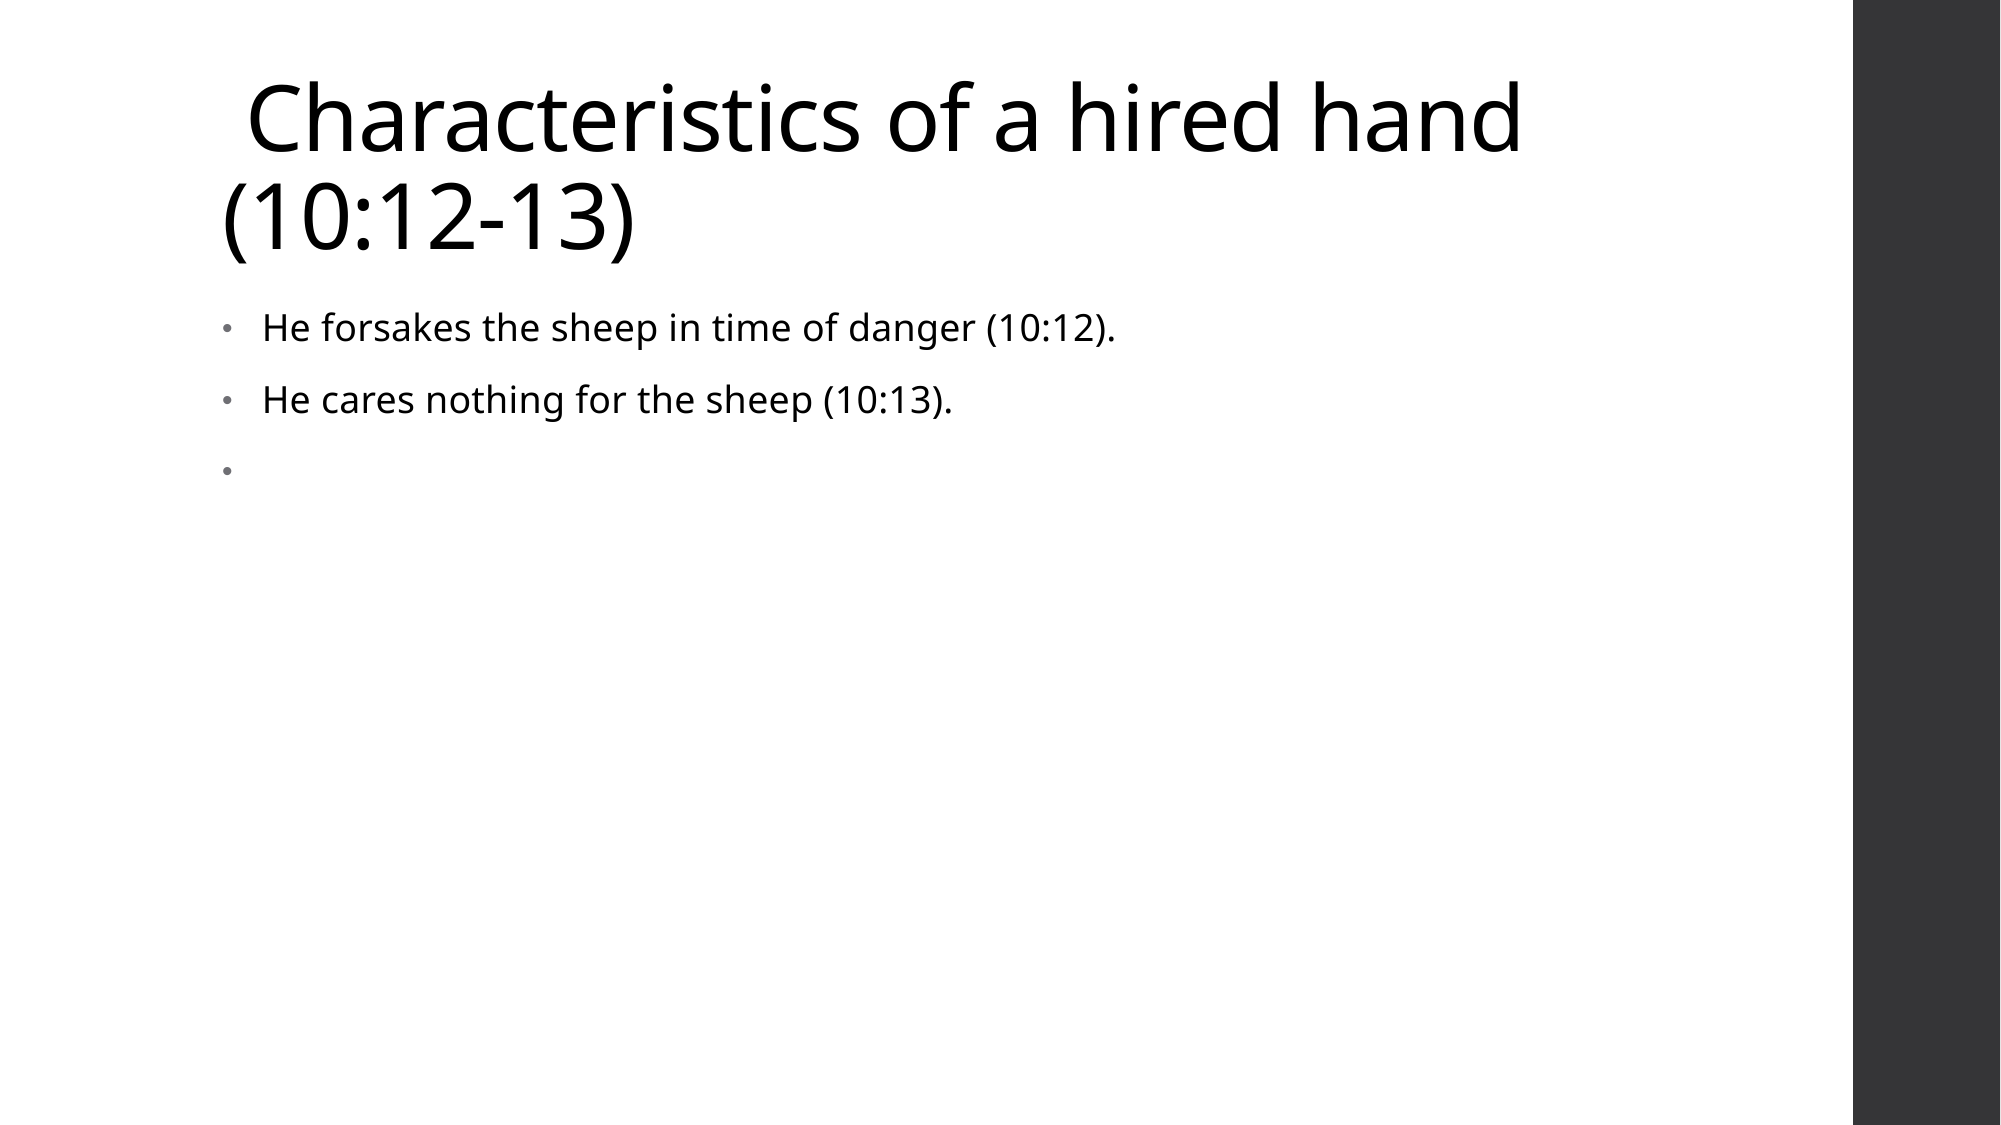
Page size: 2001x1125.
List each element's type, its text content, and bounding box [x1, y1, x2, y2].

title Characteristics of a hired hand (10:12-13) [206, 60, 1797, 278]
list He forsakes the sheep in time of danger (10:12). He cares nothing for the sheep (10:13). [206, 299, 1617, 1014]
